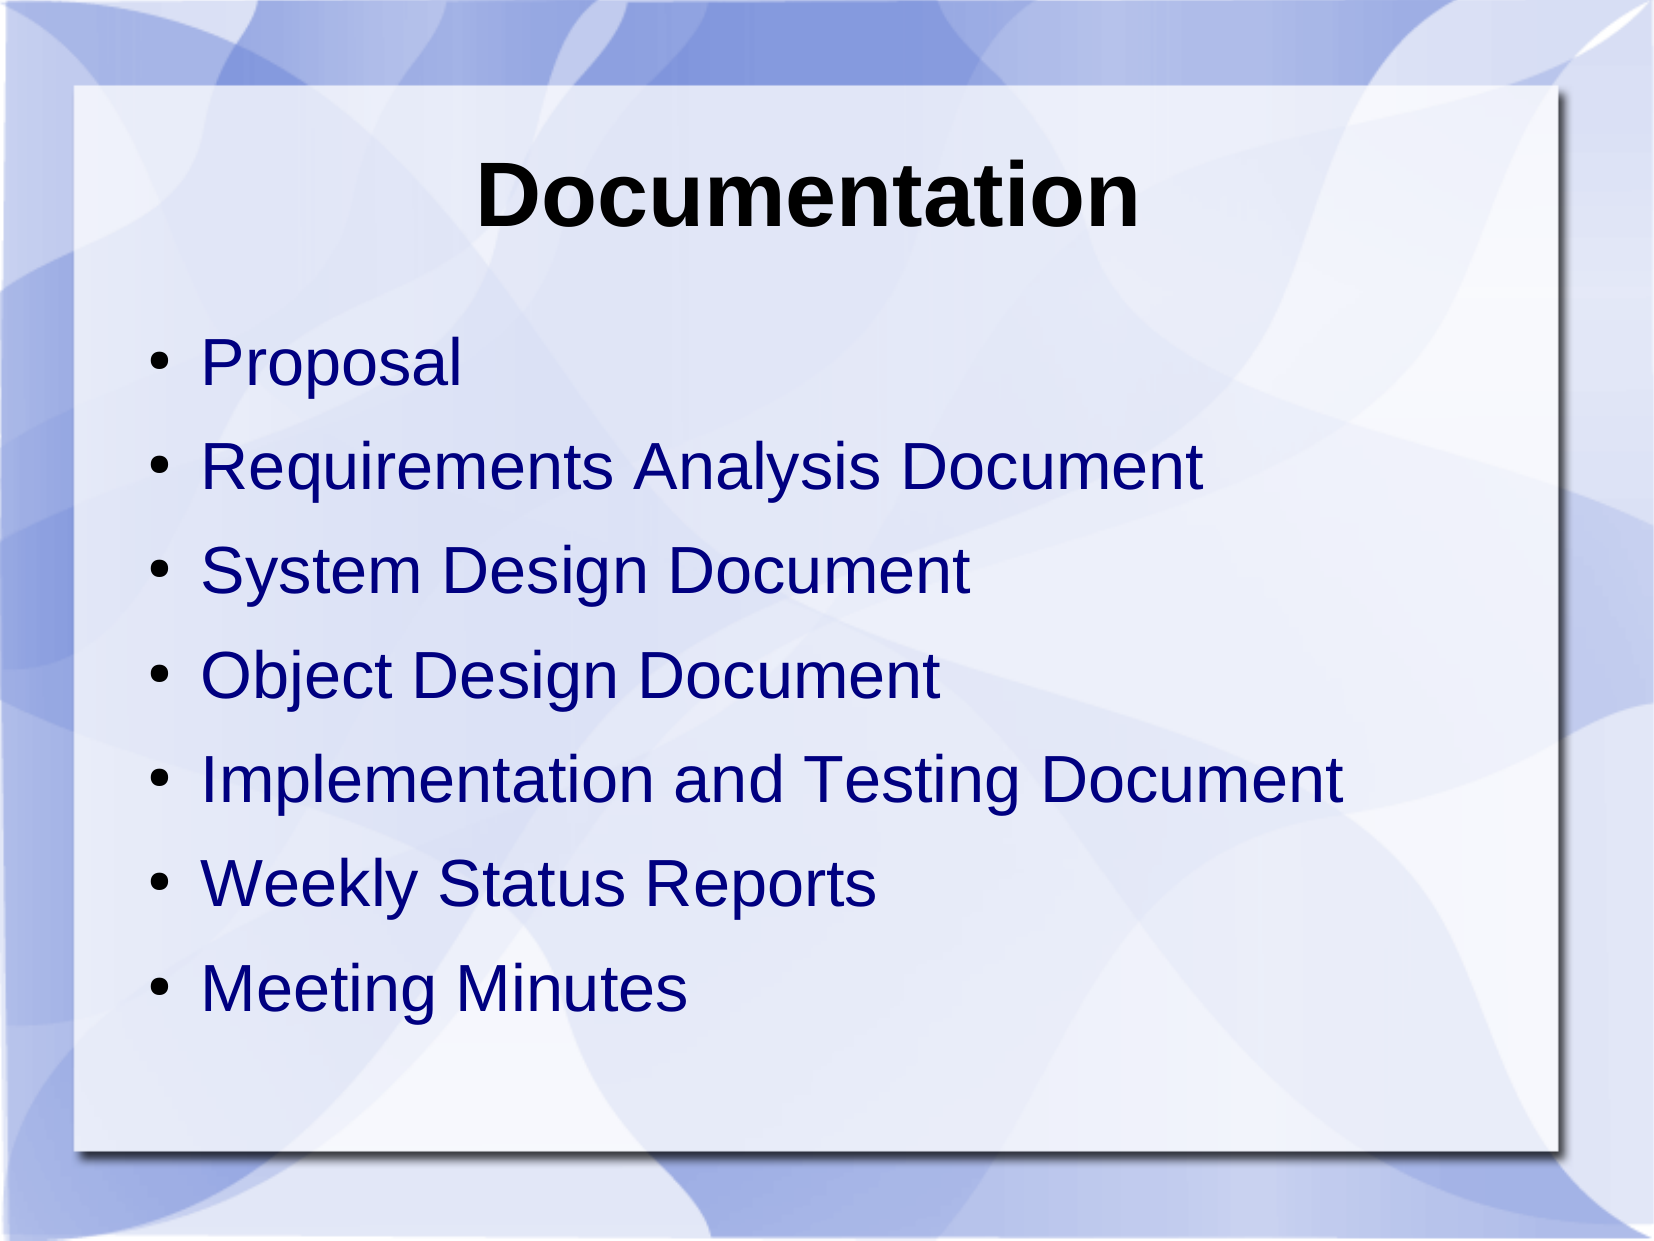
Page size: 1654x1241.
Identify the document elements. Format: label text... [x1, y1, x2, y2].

list Proposal Requirements Analysis Document System Design Document Object Design Document Implementation and Testing Document Weekly Status Reports Meeting Minutes [129, 324, 1489, 1026]
picture [0, 0, 1654, 1241]
title Documentation [82, 90, 1536, 298]
